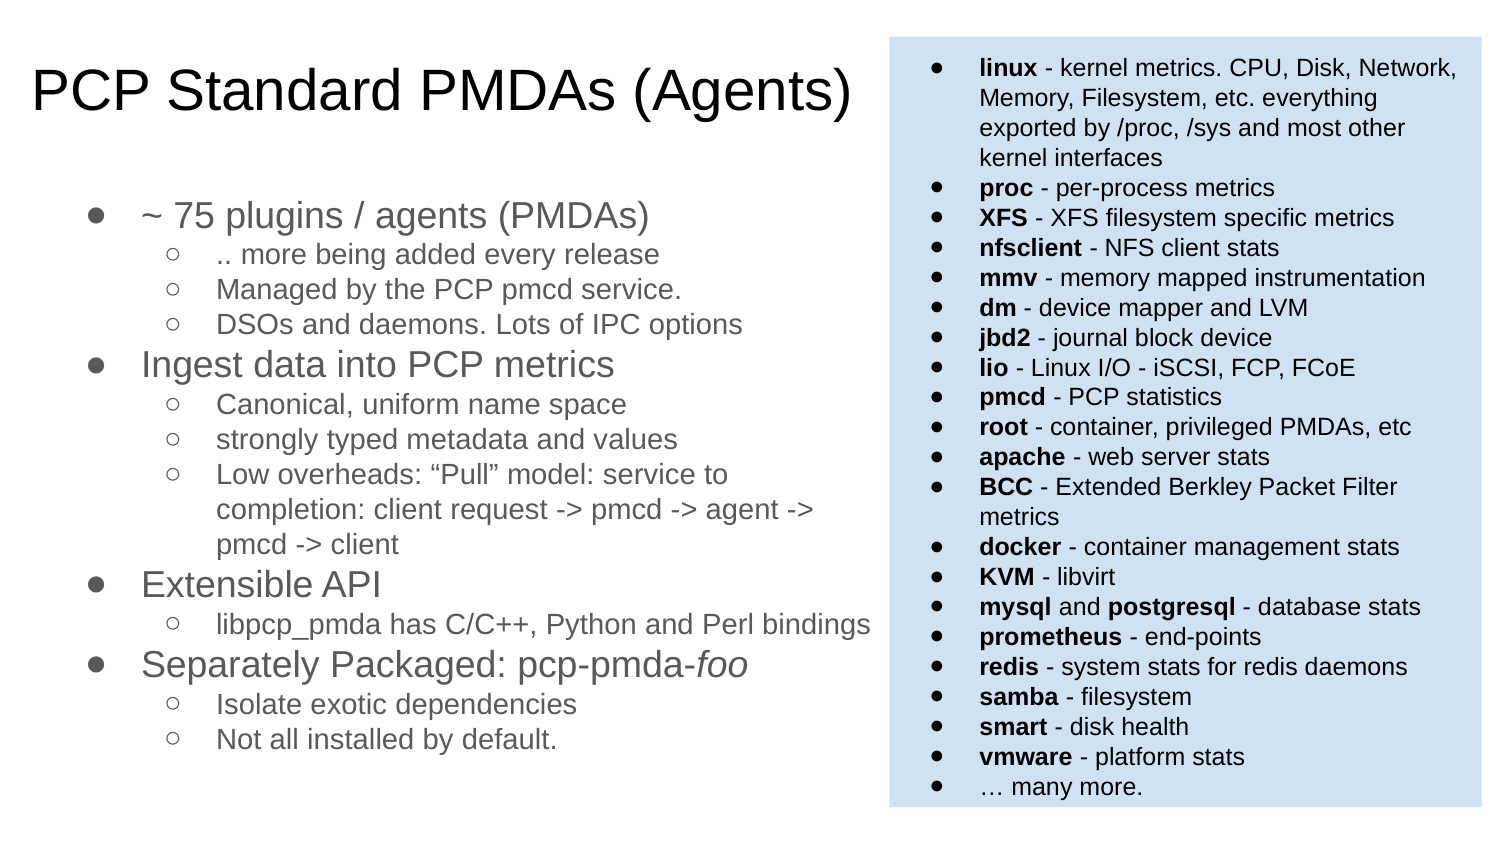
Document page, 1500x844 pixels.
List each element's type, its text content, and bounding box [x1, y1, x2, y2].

title PCP Standard PMDAs (Agents) [16, 36, 889, 131]
list ~ 75 plugins / agents (PMDAs) .. more being added every release Managed by the PCP pmcd service. DSOs and daemons. Lots of IPC options Ingest data into PCP metrics Canonical, uniform name space strongly typed metadata and values Low overheads: “Pull” model: service to completion: client request -> pmcd -> agent -> pmcd -> client Extensible API libpcp_pmda has C/C++, Python and Perl bindings Separately Packaged: pcp-pmda-foo Isolate exotic dependencies Not all installed by default. [51, 175, 901, 844]
text_box linux - kernel metrics. CPU, Disk, Network, Memory, Filesystem, etc. everything exported by /proc, /sys and most other kernel interfaces proc - per-process metrics XFS - XFS filesystem specific metrics nfsclient - NFS client stats mmv - memory mapped instrumentation dm - device mapper and LVM jbd2 - journal block device lio - Linux I/O - iSCSI, FCP, FCoE pmcd - PCP statistics root - container, privileged PMDAs, etc apache - web server stats BCC - Extended Berkley Packet Filter metrics docker - container management stats KVM - libvirt mysql and postgresql - database stats prometheus - end-points redis - system stats for redis daemons samba - filesystem smart - disk health vmware - platform stats … many more. [889, 36, 1482, 808]
